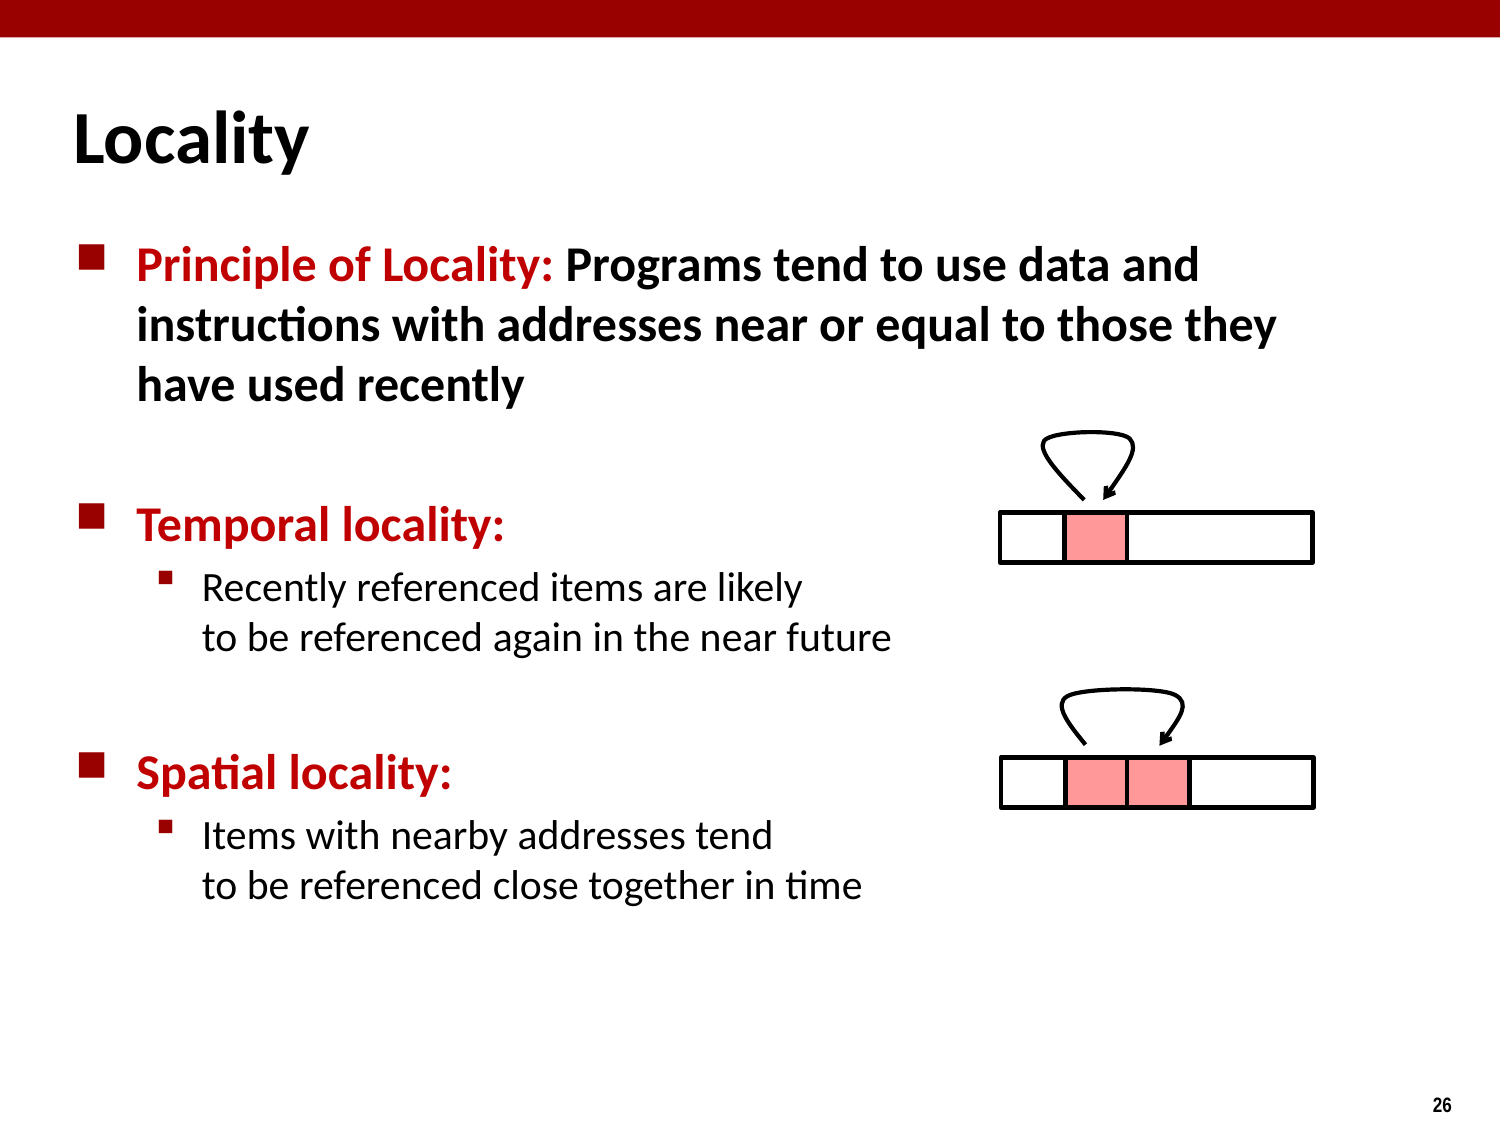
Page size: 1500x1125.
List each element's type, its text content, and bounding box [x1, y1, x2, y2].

title Locality [58, 71, 1400, 197]
list Principle of Locality: Programs tend to use data and instructions with addresses near or equal to those they have used recently Temporal locality: Recently referenced items are likely to be referenced again in the near future Spatial locality: Items with nearby addresses tend to be referenced close together in time [65, 223, 1361, 1040]
text_box [999, 512, 1313, 563]
text_box [1000, 757, 1314, 808]
